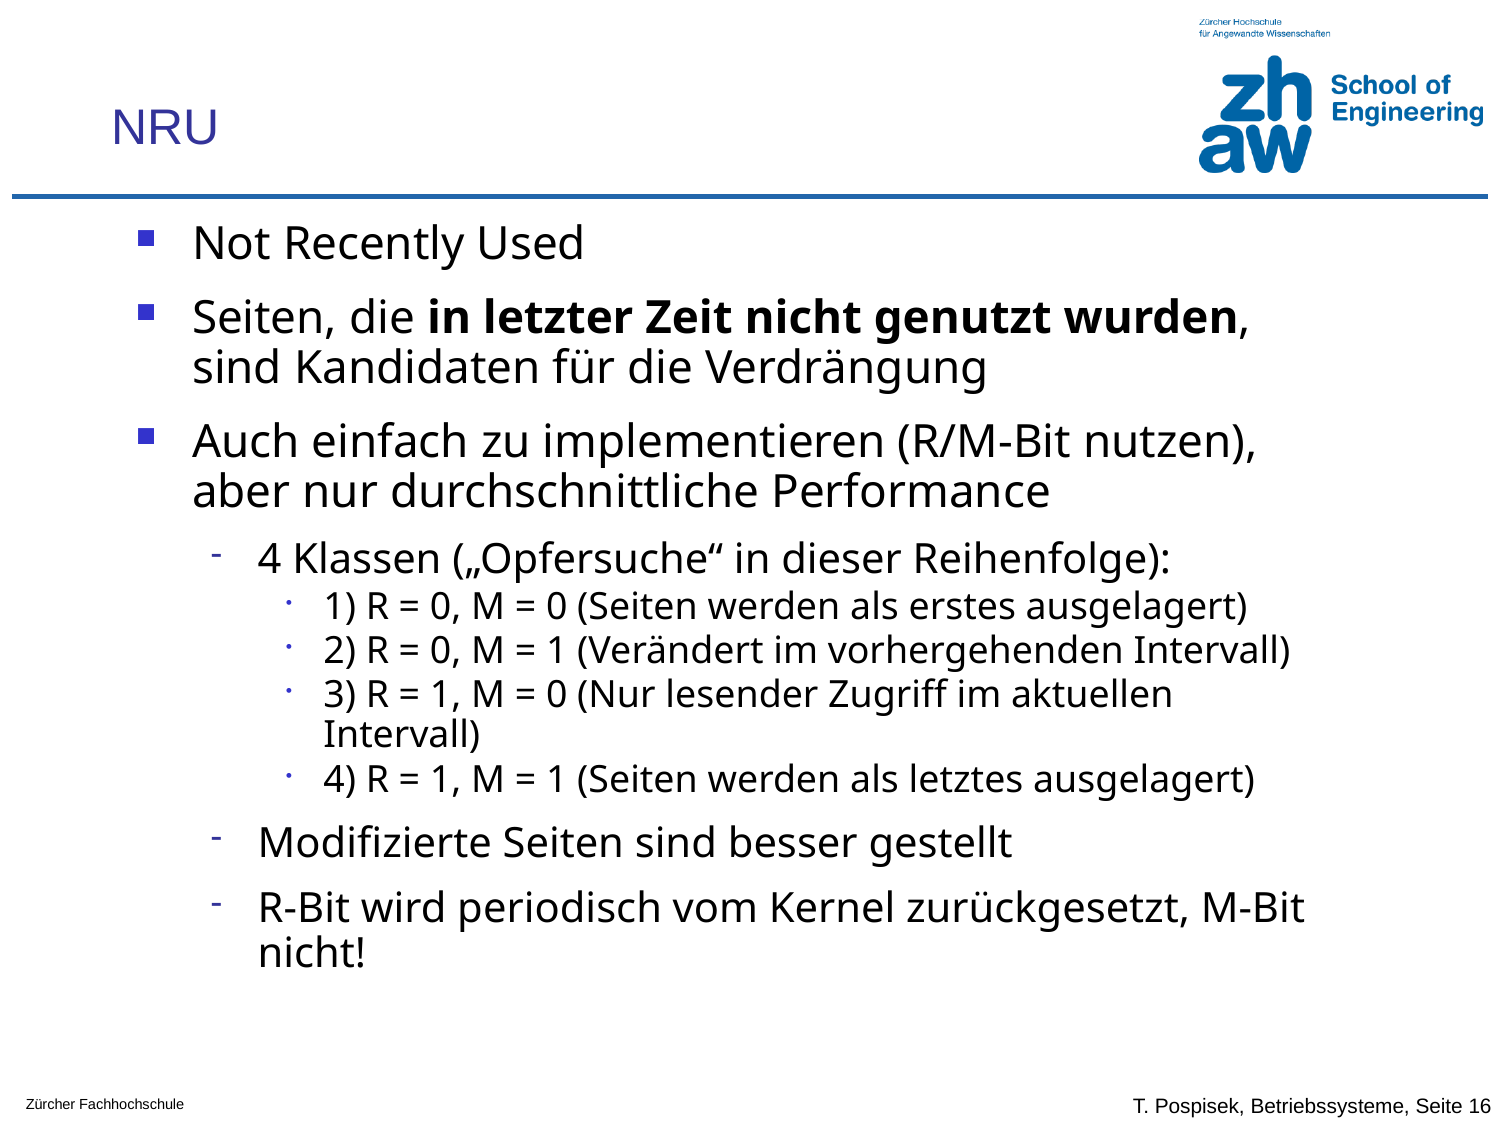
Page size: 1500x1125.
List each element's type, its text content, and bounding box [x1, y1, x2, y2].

title NRU [96, 50, 1375, 163]
list Not Recently Used Seiten, die in letzter Zeit nicht genutzt wurden, sind Kandidaten für die Verdrängung Auch einfach zu implementieren (R/M-Bit nutzen), aber nur durchschnittliche Performance 4 Klassen („Opfersuche“ in dieser Reihenfolge): 1) R = 0, M = 0 (Seiten werden als erstes ausgelagert) 2) R = 0, M = 1 (Verändert im vorhergehenden Intervall) 3) R = 1, M = 0 (Nur lesender Zugriff im aktuellen Intervall) 4) R = 1, M = 1 (Seiten werden als letztes ausgelagert) Modifizierte Seiten sind besser gestellt R-Bit wird periodisch vom Kernel zurückgesetzt, M-Bit nicht! [120, 212, 1350, 950]
picture [1199, 19, 1483, 173]
